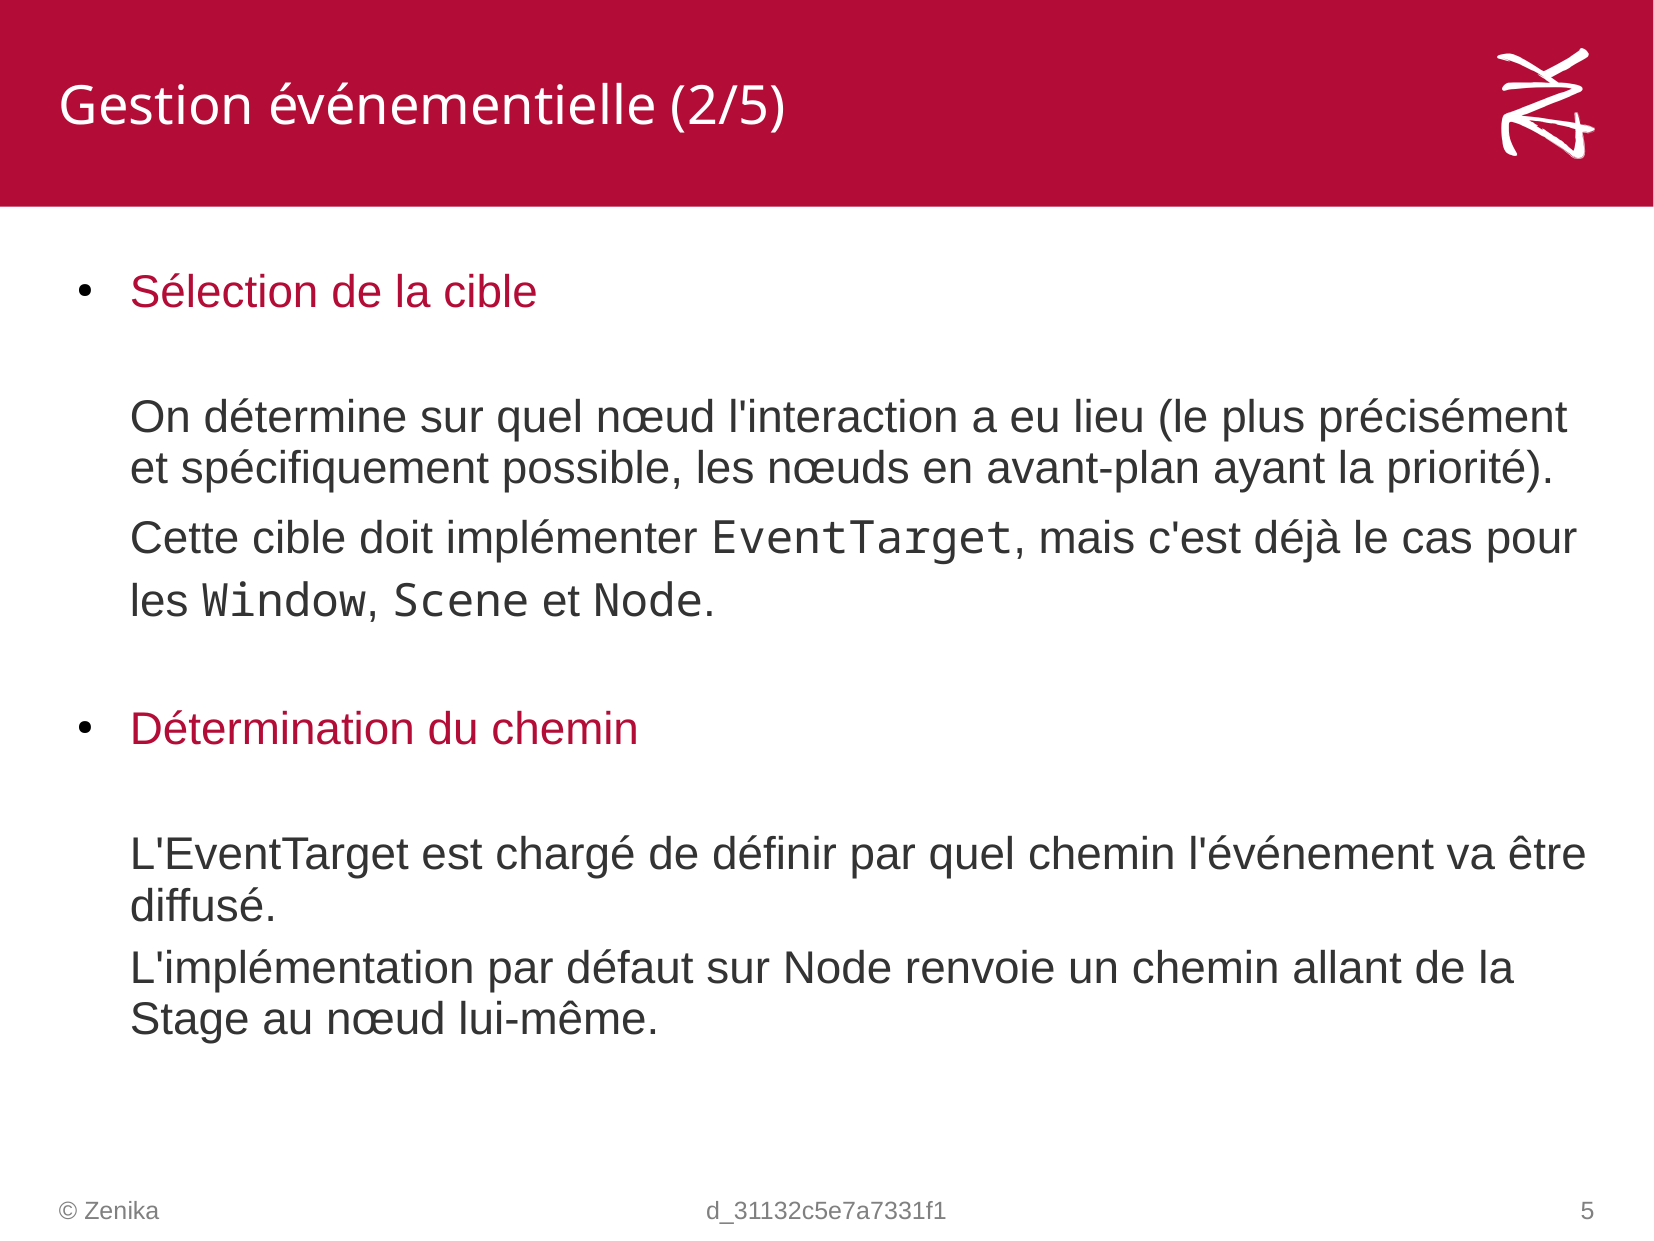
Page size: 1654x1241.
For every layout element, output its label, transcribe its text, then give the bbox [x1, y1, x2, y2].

list Sélection de la cible On détermine sur quel nœud l'interaction a eu lieu (le plus précisément et spécifiquement possible, les nœuds en avant-plan ayant la priorité). Cette cible doit implémenter EventTarget, mais c'est déjà le cas pour les Window, Scene et Node. Détermination du chemin L'EventTarget est chargé de définir par quel chemin l'événement va être diffusé. L'implémentation par défaut sur Node renvoie un chemin allant de la Stage au nœud lui-même. [59, 265, 1595, 1182]
title Gestion événementielle (2/5) [59, 29, 1595, 178]
